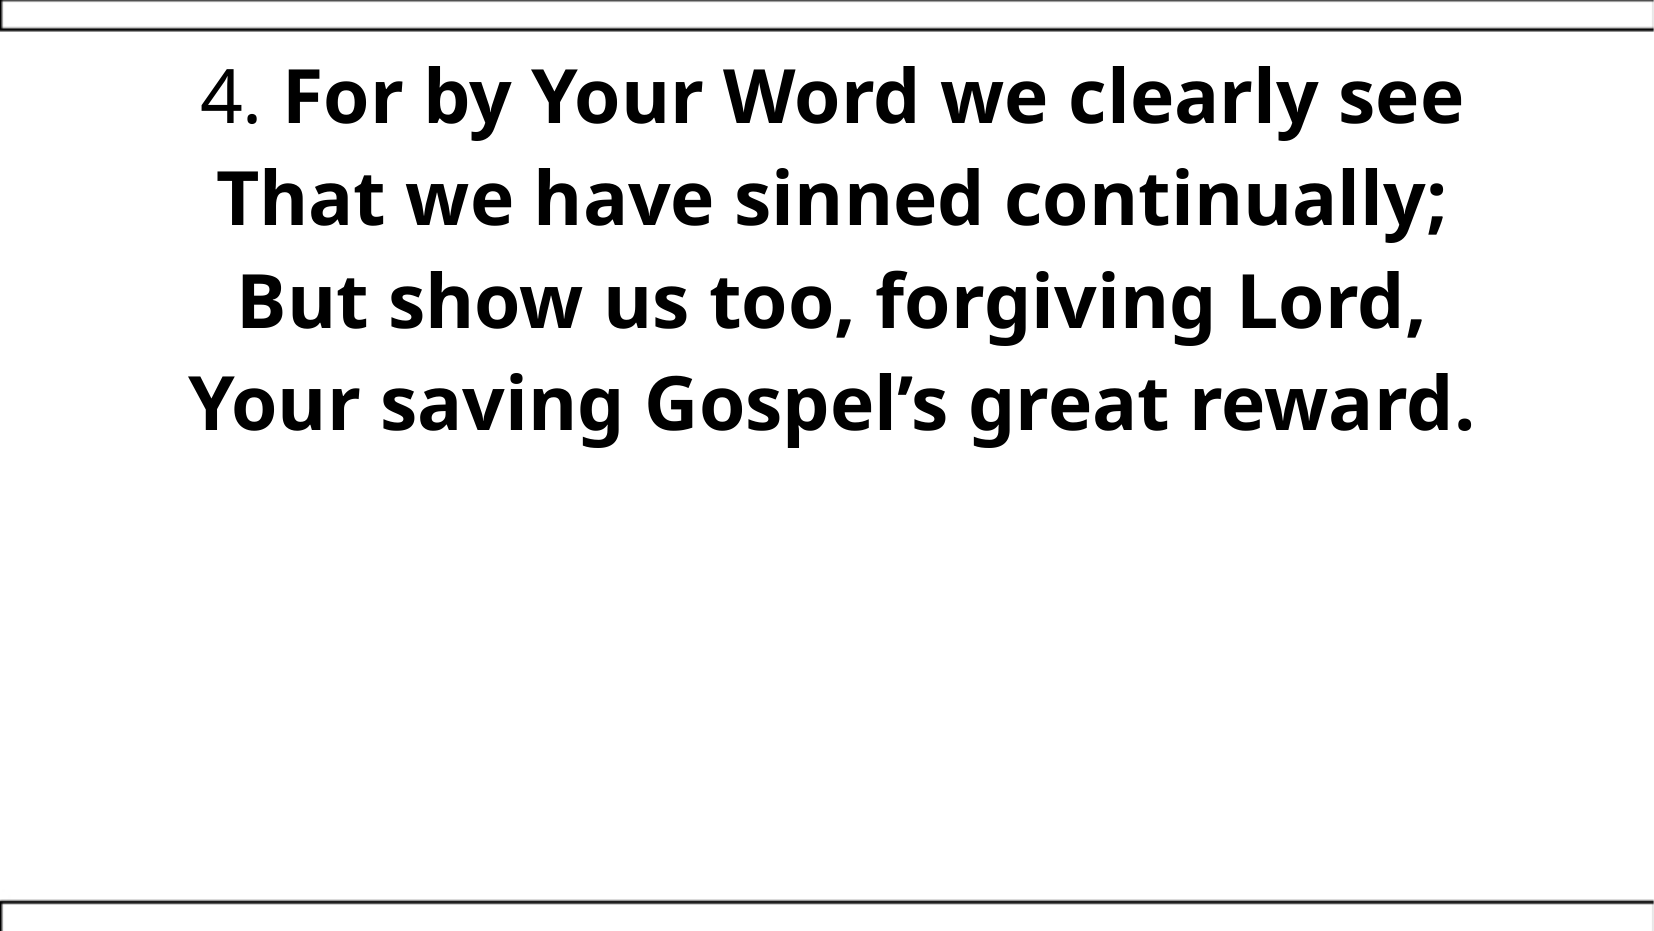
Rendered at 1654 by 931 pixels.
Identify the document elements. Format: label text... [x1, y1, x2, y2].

text_box 4. For by Your Word we clearly see That we have sinned continually; But show us too, forgiving Lord, Your saving Gospel’s great reward. [105, 35, 1561, 451]
picture [0, 0, 1654, 931]
